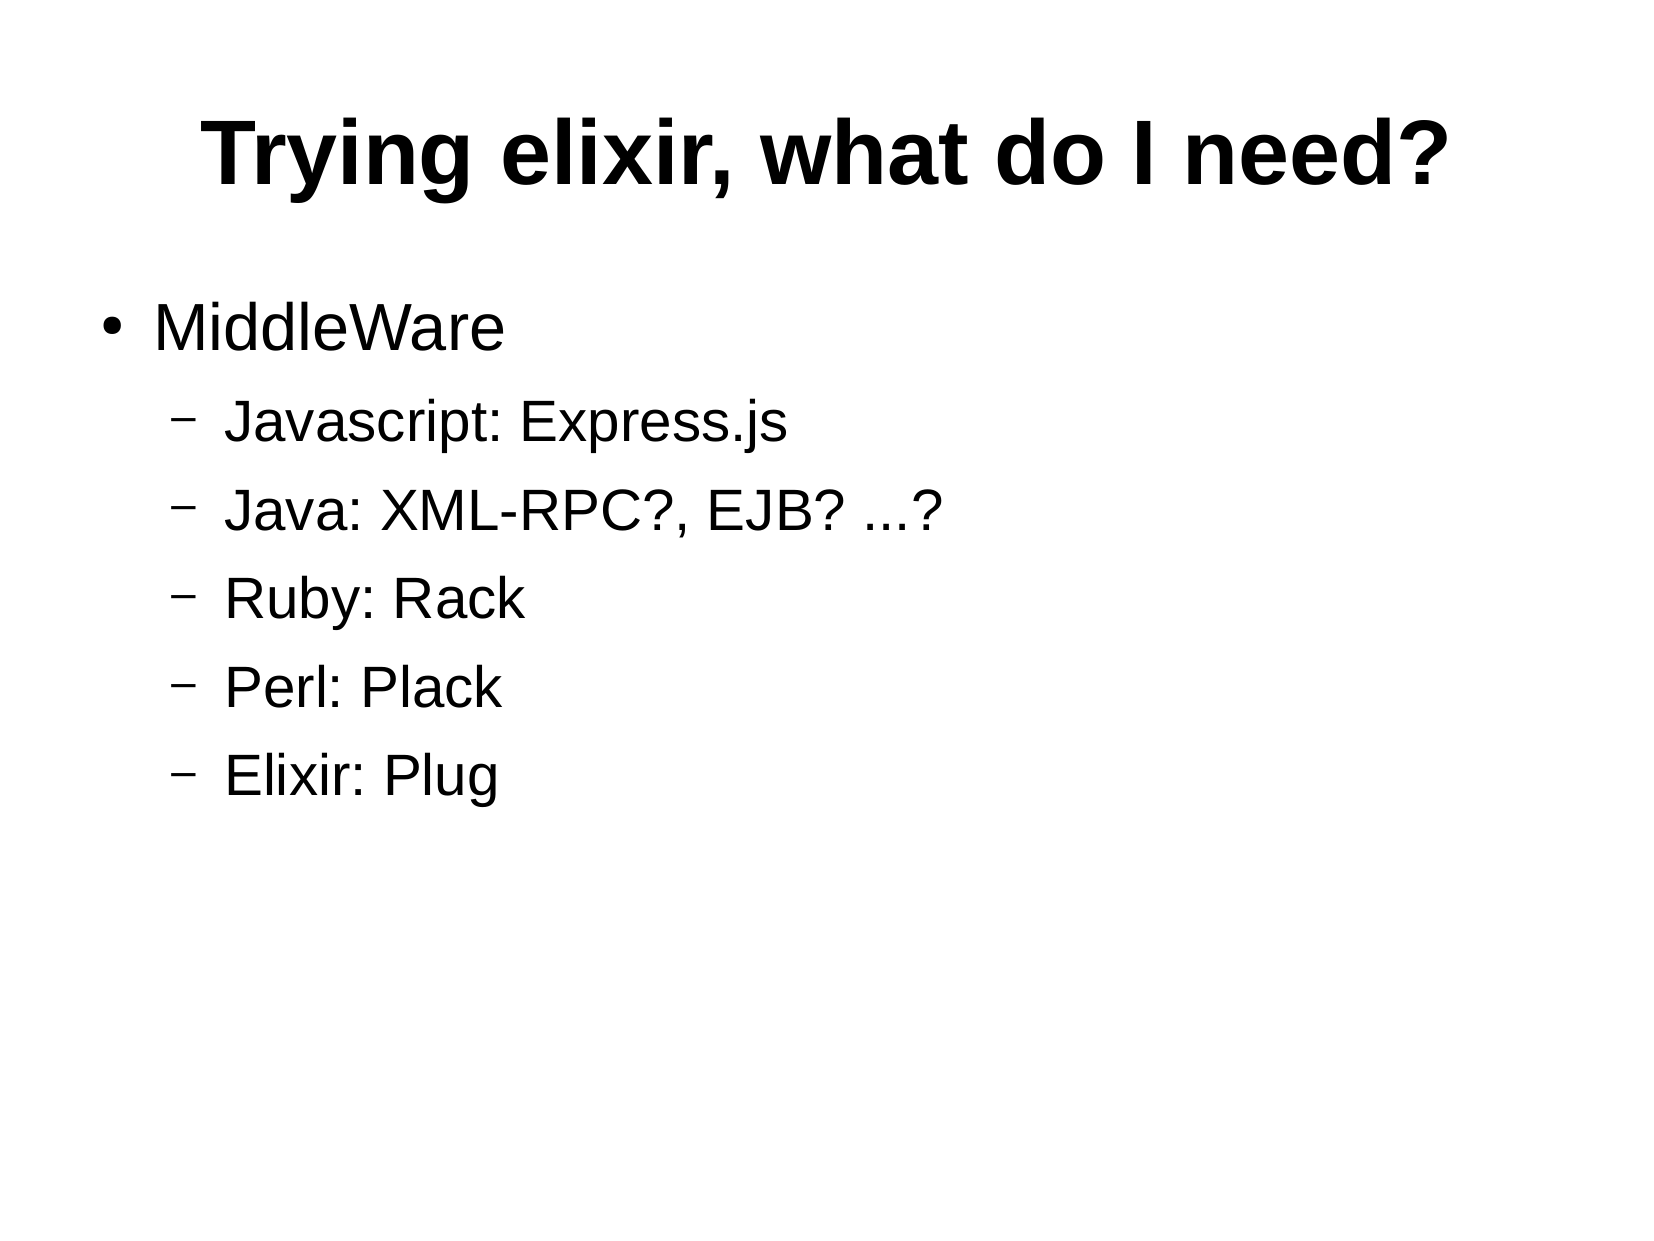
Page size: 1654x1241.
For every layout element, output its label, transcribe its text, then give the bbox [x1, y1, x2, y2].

list MiddleWare Javascript: Express.js Java: XML-RPC?, EJB? ...? Ruby: Rack Perl: Plack Elixir: Plug [82, 290, 1571, 1010]
title Trying elixir, what do I need? [82, 49, 1571, 257]
